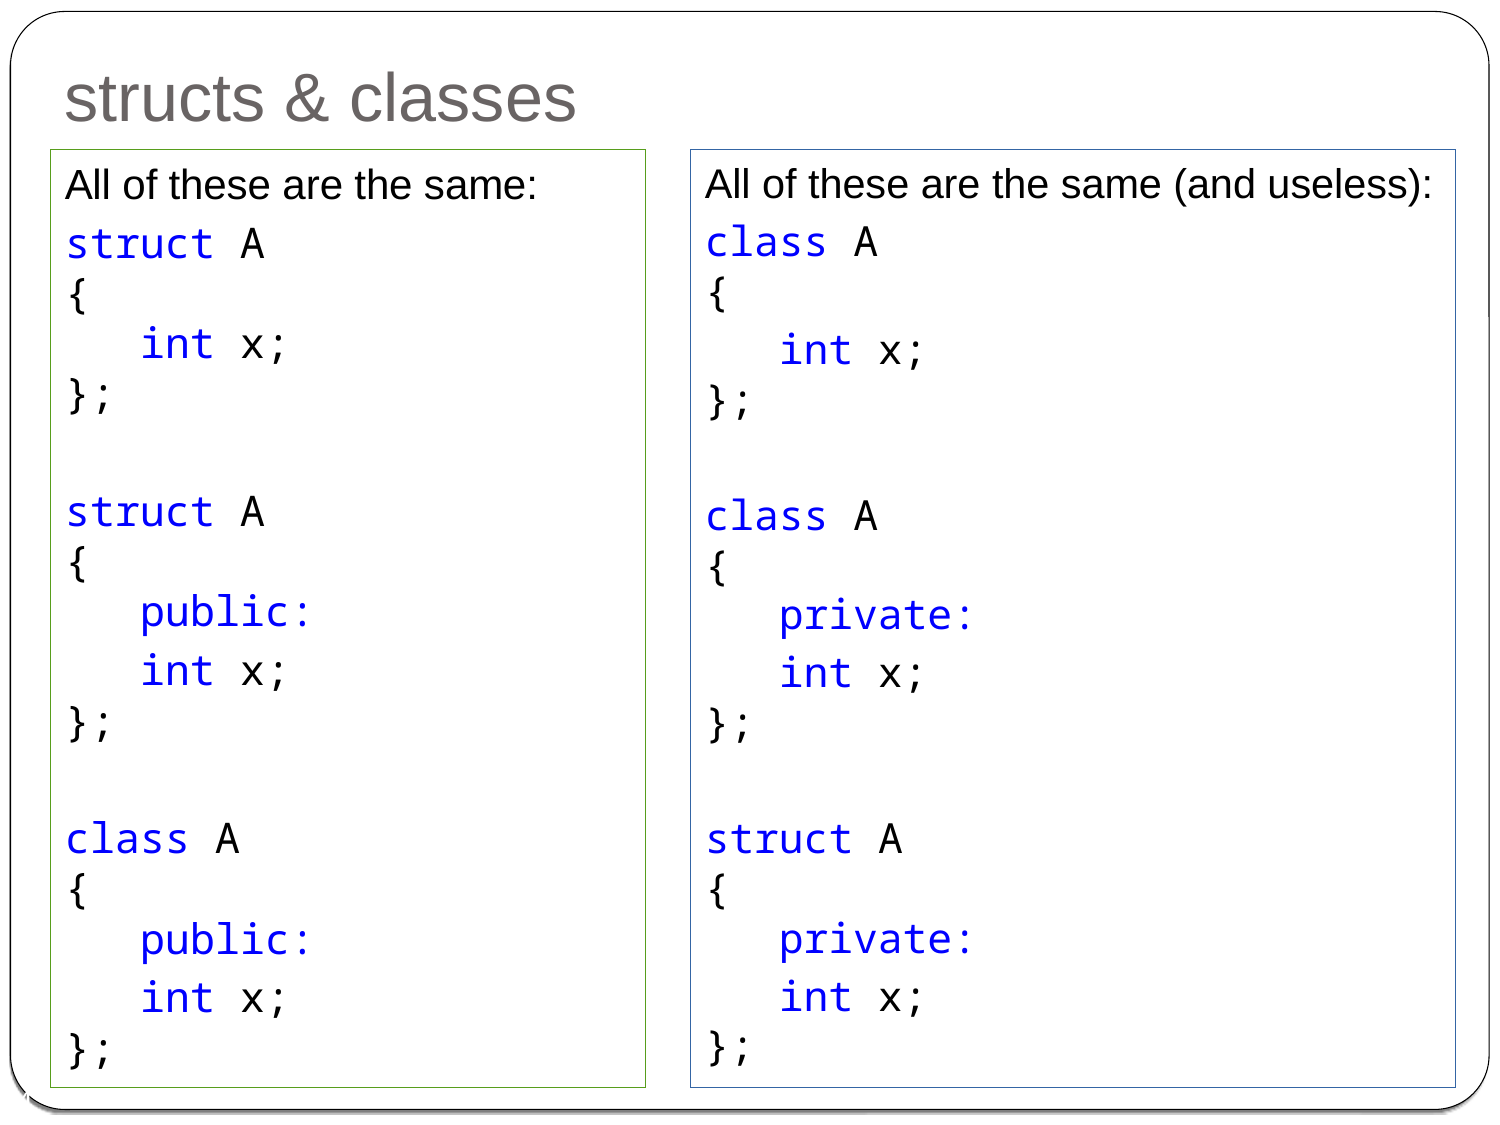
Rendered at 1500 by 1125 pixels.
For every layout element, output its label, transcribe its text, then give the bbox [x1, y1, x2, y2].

slide_number <number> [0, 1074, 50, 1125]
list All of these are the same (and useless): class A { int x; }; class A { private: int x; }; struct A { private: int x; }; [690, 149, 1456, 1088]
title structs & classes [50, 45, 1450, 150]
list All of these are the same: struct A { int x; }; struct A { public: int x; }; class A { public: int x; }; [50, 149, 646, 1088]
